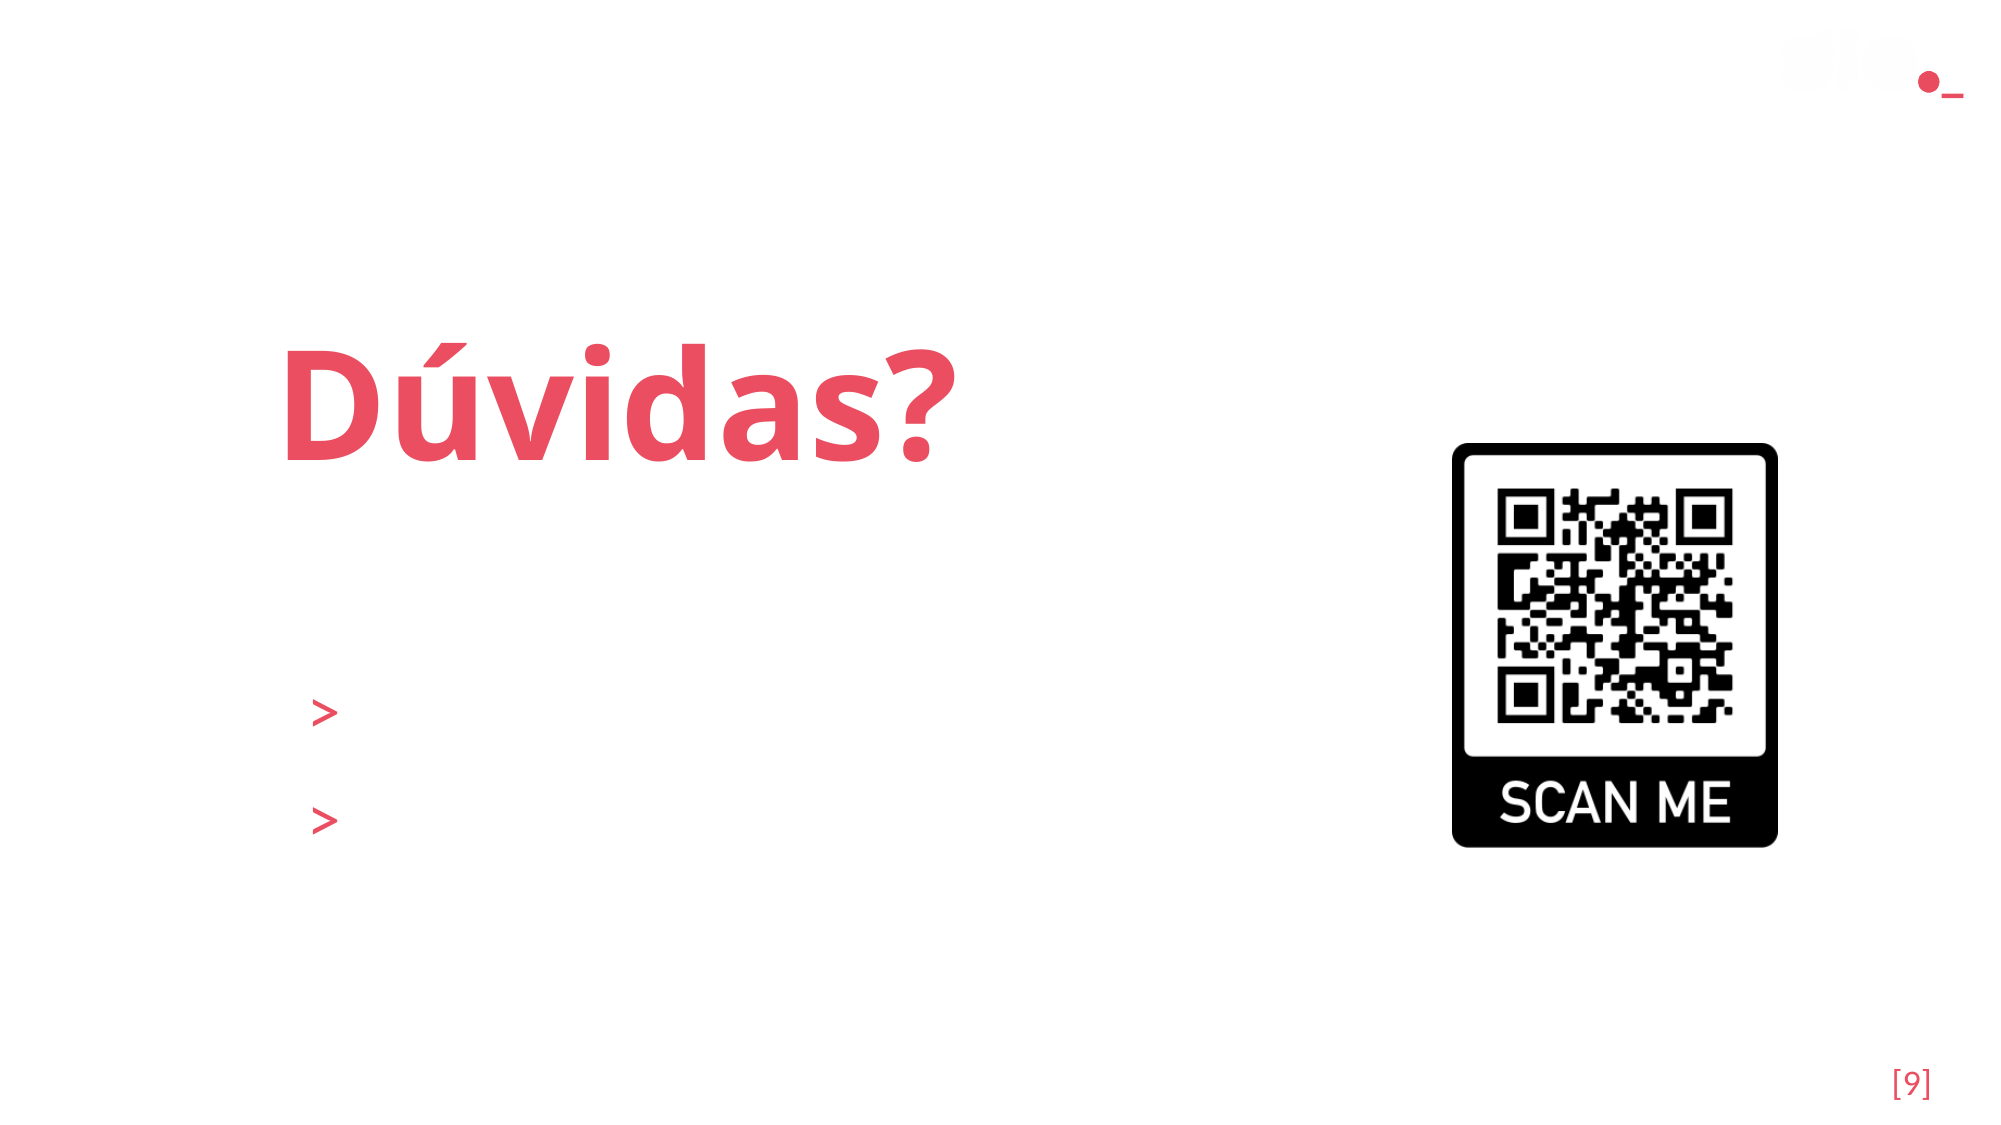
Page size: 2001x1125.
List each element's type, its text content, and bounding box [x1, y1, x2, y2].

picture [1452, 443, 1778, 848]
text_box Dúvidas? [254, 288, 1693, 488]
text_box > Fórum/Artigos > Comunidade Online (Discord) [254, 647, 1226, 848]
picture [1777, 26, 1964, 99]
slide_number [9] [1871, 1038, 1992, 1125]
